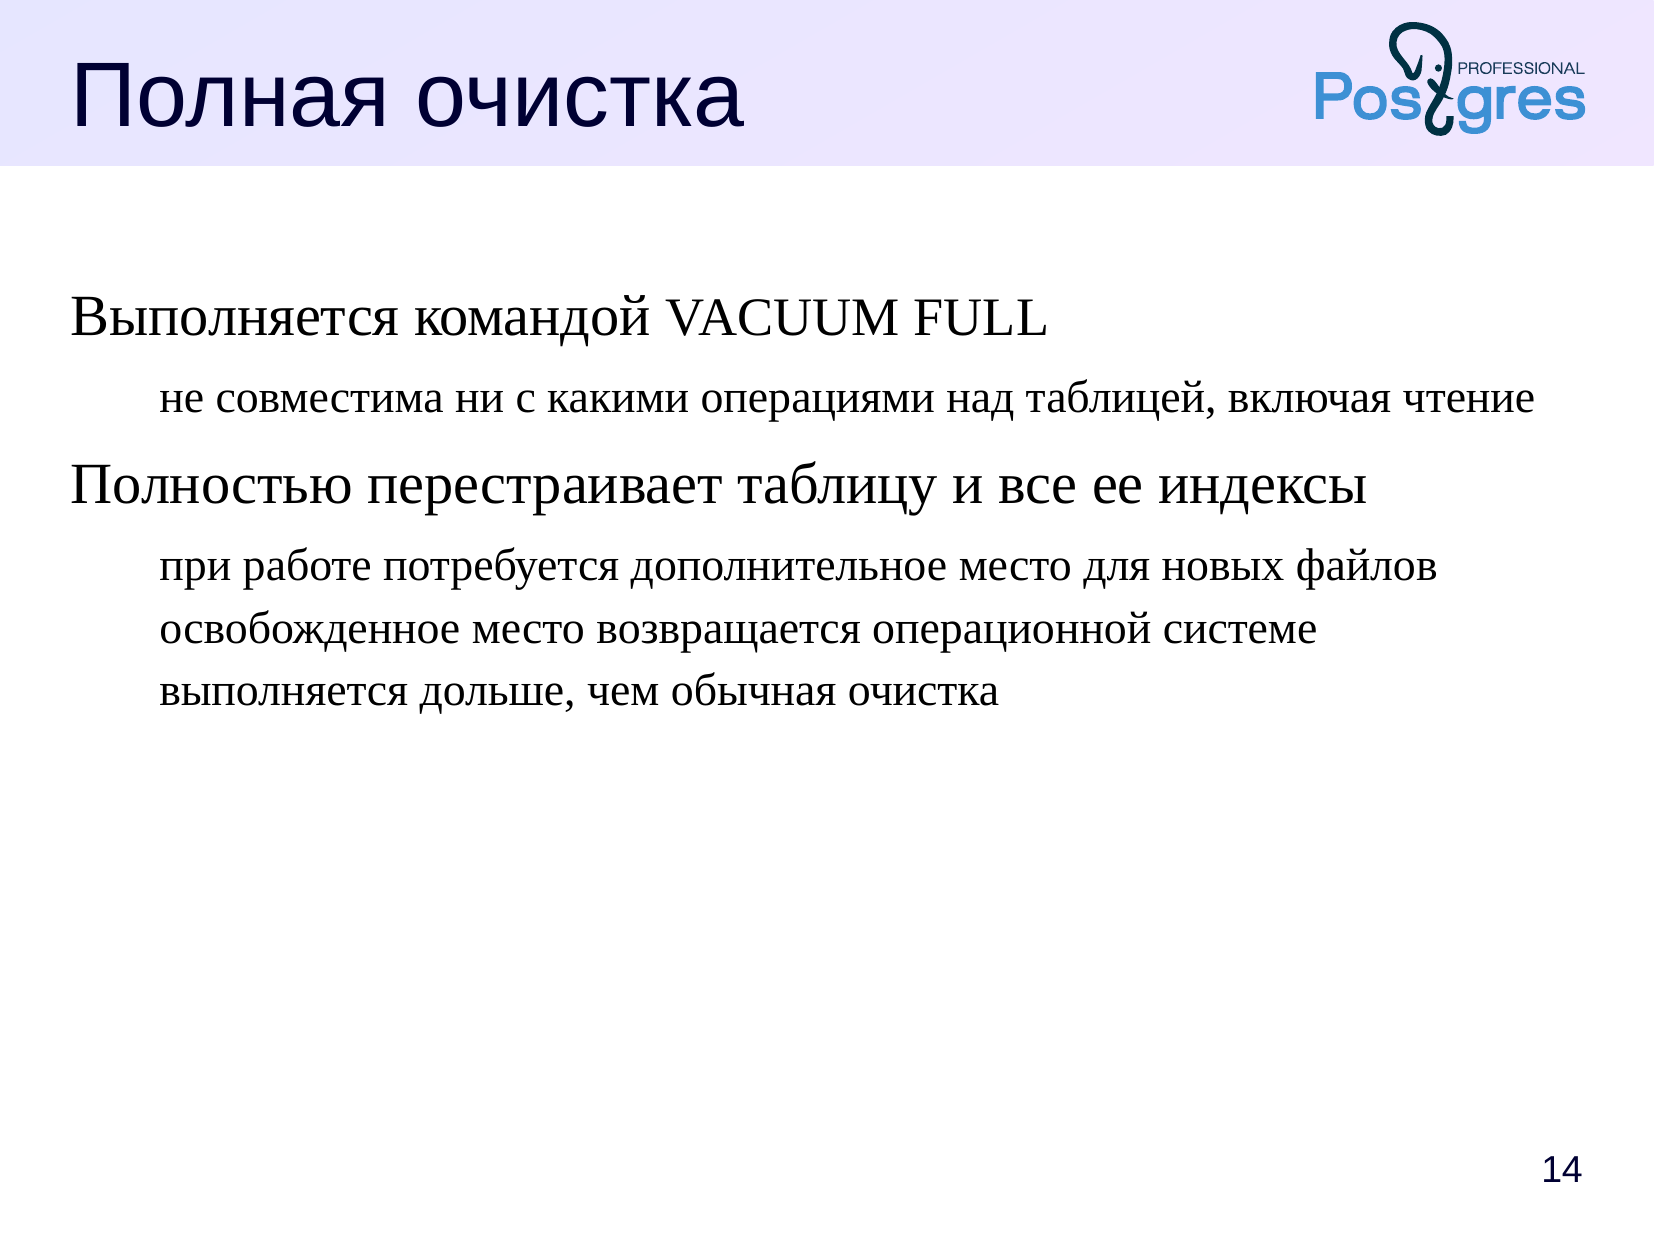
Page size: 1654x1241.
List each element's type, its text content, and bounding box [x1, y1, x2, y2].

title Полная очистка [70, 43, 1241, 147]
list Выполняется командой VACUUM FULL не совместима ни с какими операциями над таблицей, включая чтение Полностью перестраивает таблицу и все ее индексы при работе потребуется дополнительное место для новых файлов освобожденное место возвращается операционной системе выполняется дольше, чем обычная очистка [70, 283, 1583, 1141]
